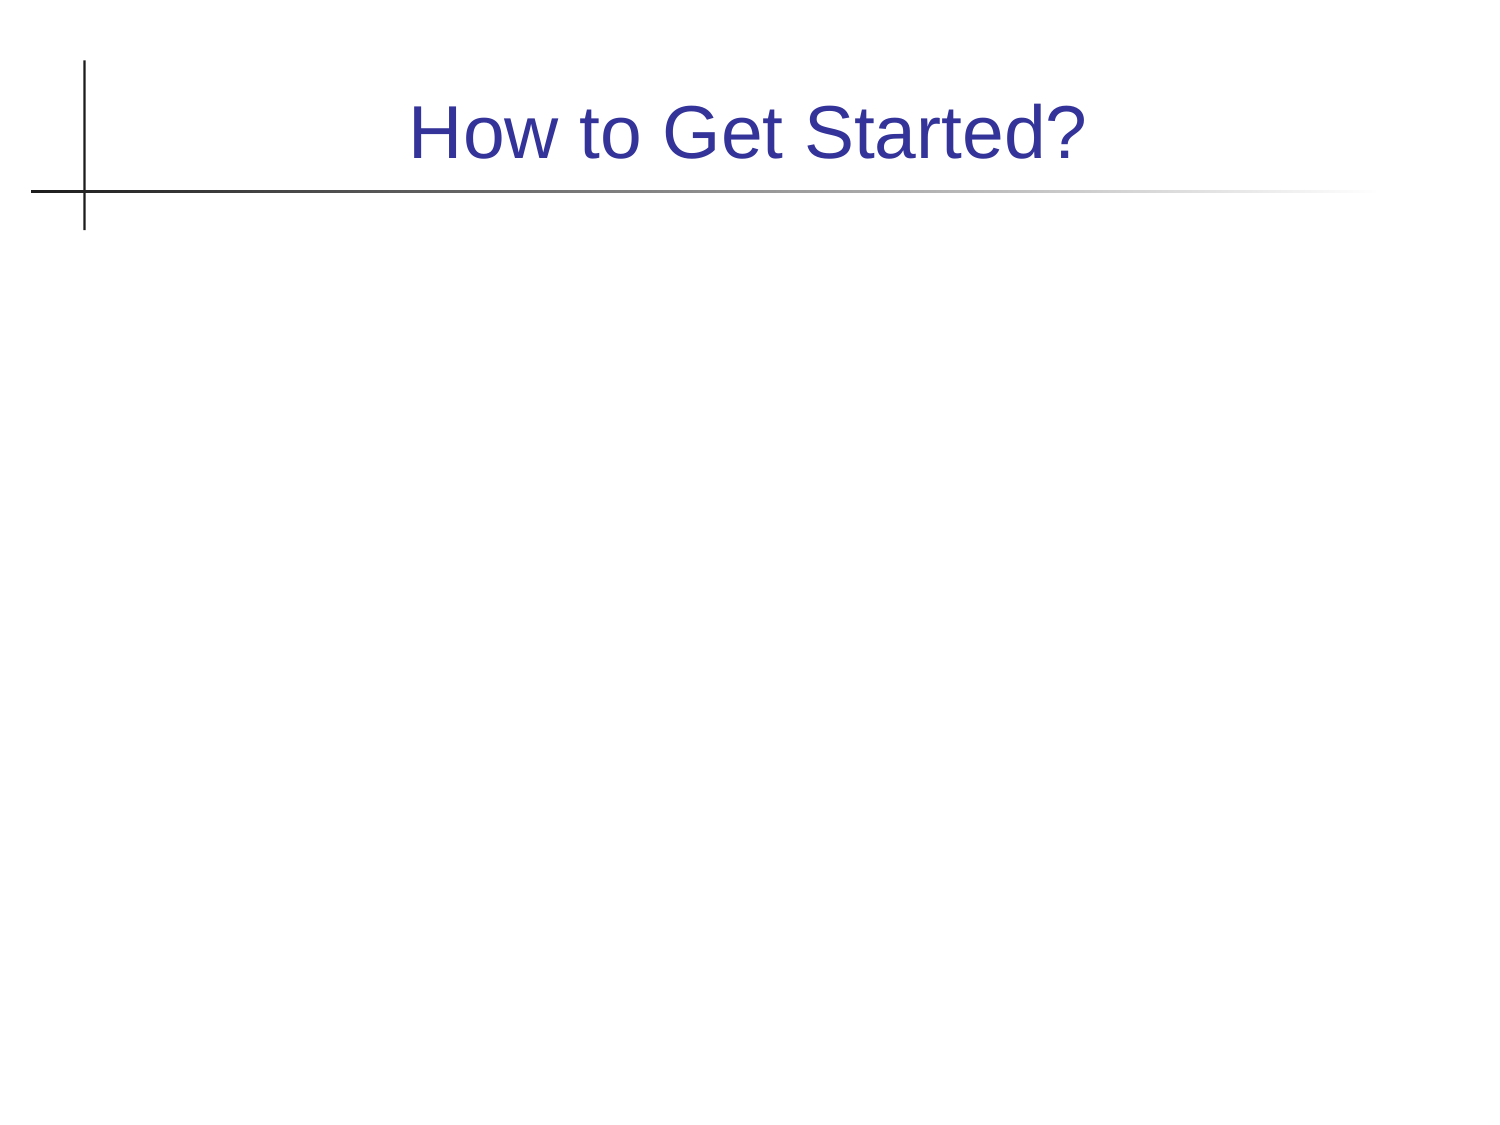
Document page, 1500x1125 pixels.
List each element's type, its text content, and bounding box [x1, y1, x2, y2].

title How to Get Started? [100, 42, 1397, 182]
